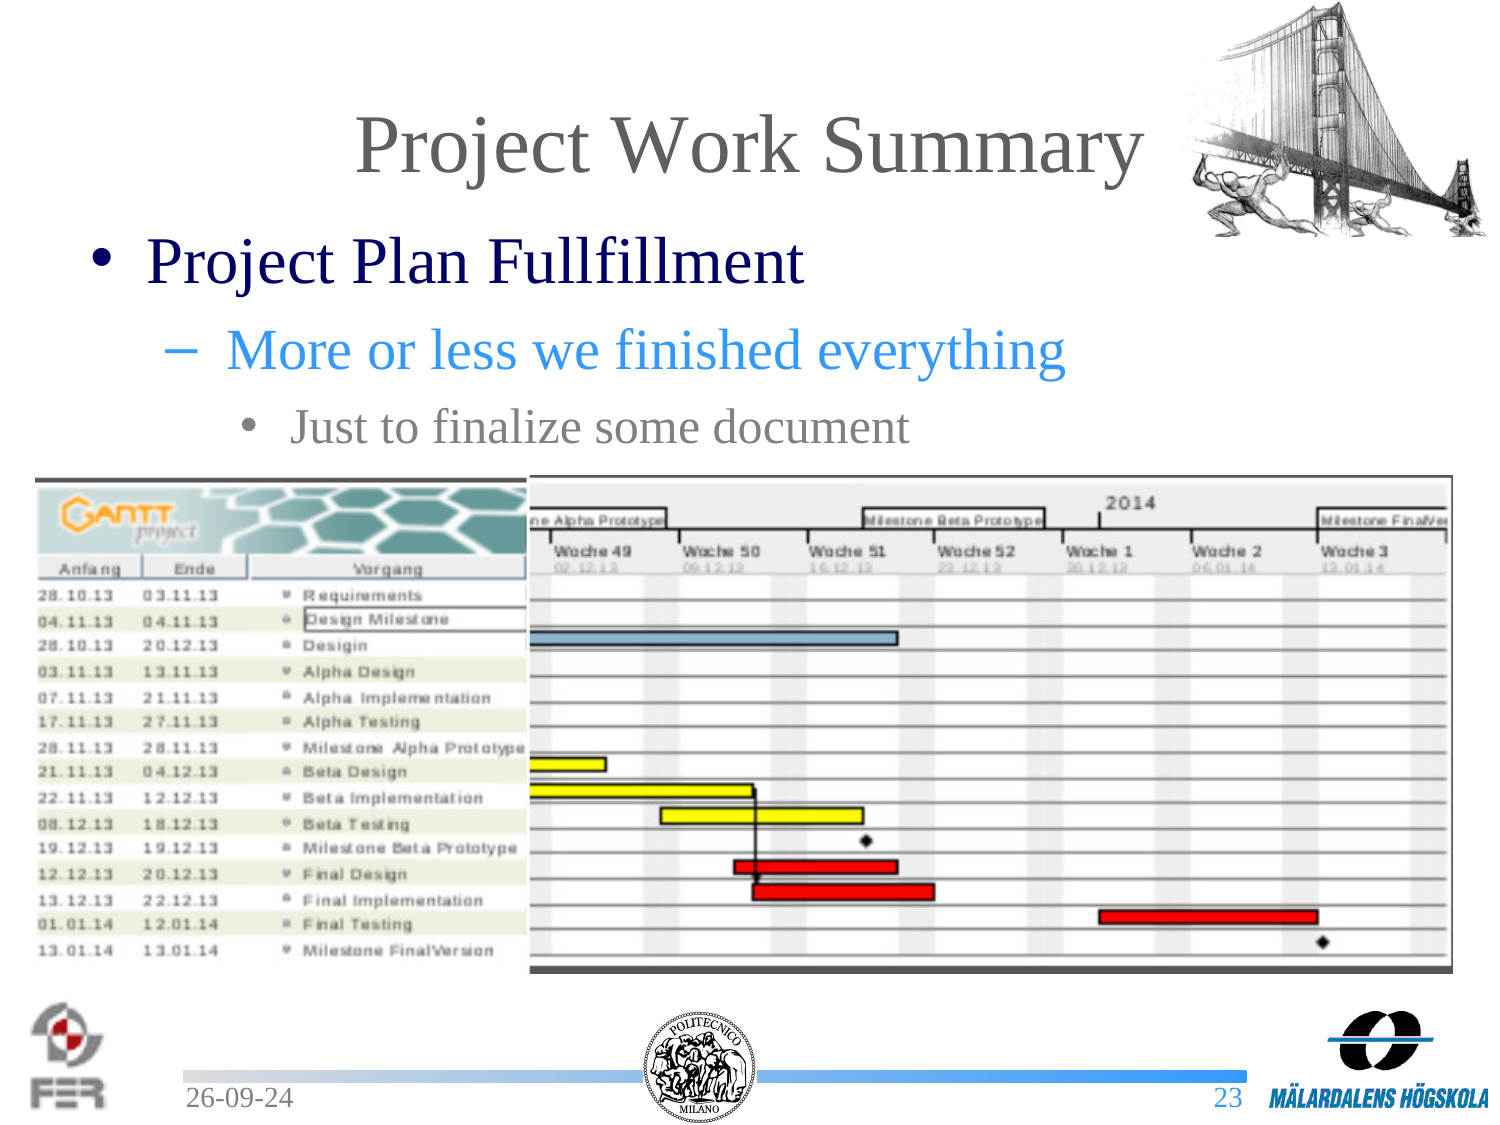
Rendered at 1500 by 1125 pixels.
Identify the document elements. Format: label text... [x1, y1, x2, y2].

picture [643, 1011, 757, 1123]
text_box 14-01-09 [171, 1070, 396, 1114]
list Project Plan Fullfillment More or less we finished everything Just to finalize some document [75, 209, 1426, 475]
text_box <numero> [1186, 1070, 1258, 1114]
picture [1435, 1096, 1441, 1104]
picture [1269, 1011, 1488, 1108]
title Project Work Summary [75, 45, 1175, 209]
picture [1368, 1093, 1374, 1104]
picture [35, 475, 1453, 974]
picture [1454, 1091, 1459, 1108]
picture [29, 987, 107, 1125]
picture [1175, 0, 1488, 237]
